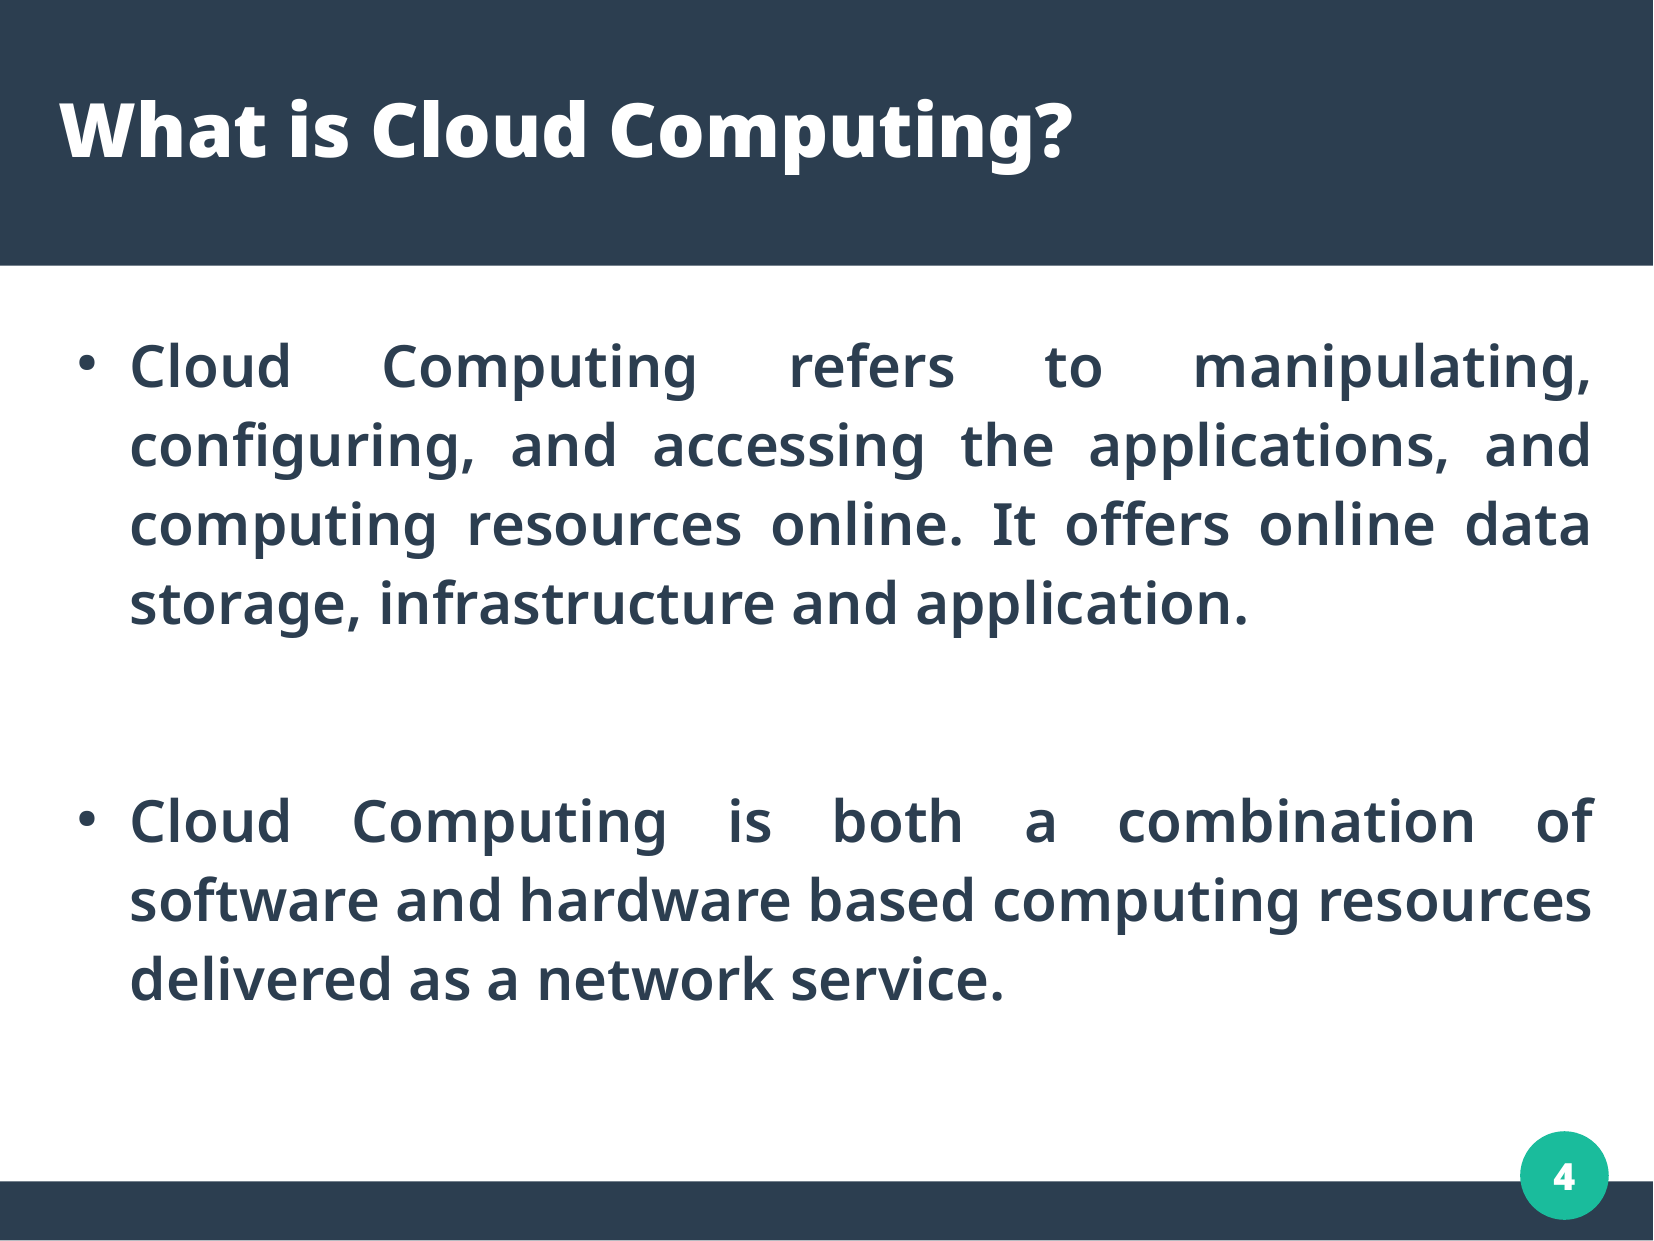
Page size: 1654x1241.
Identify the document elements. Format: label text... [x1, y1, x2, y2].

title What is Cloud Computing? [58, 49, 1594, 207]
list Cloud Computing refers to manipulating, configuring, and accessing the applications, and computing resources online. It offers online data storage, infrastructure and application. Cloud Computing is both a combination of software and hardware based computing resources delivered as a network service. [58, 324, 1594, 1152]
